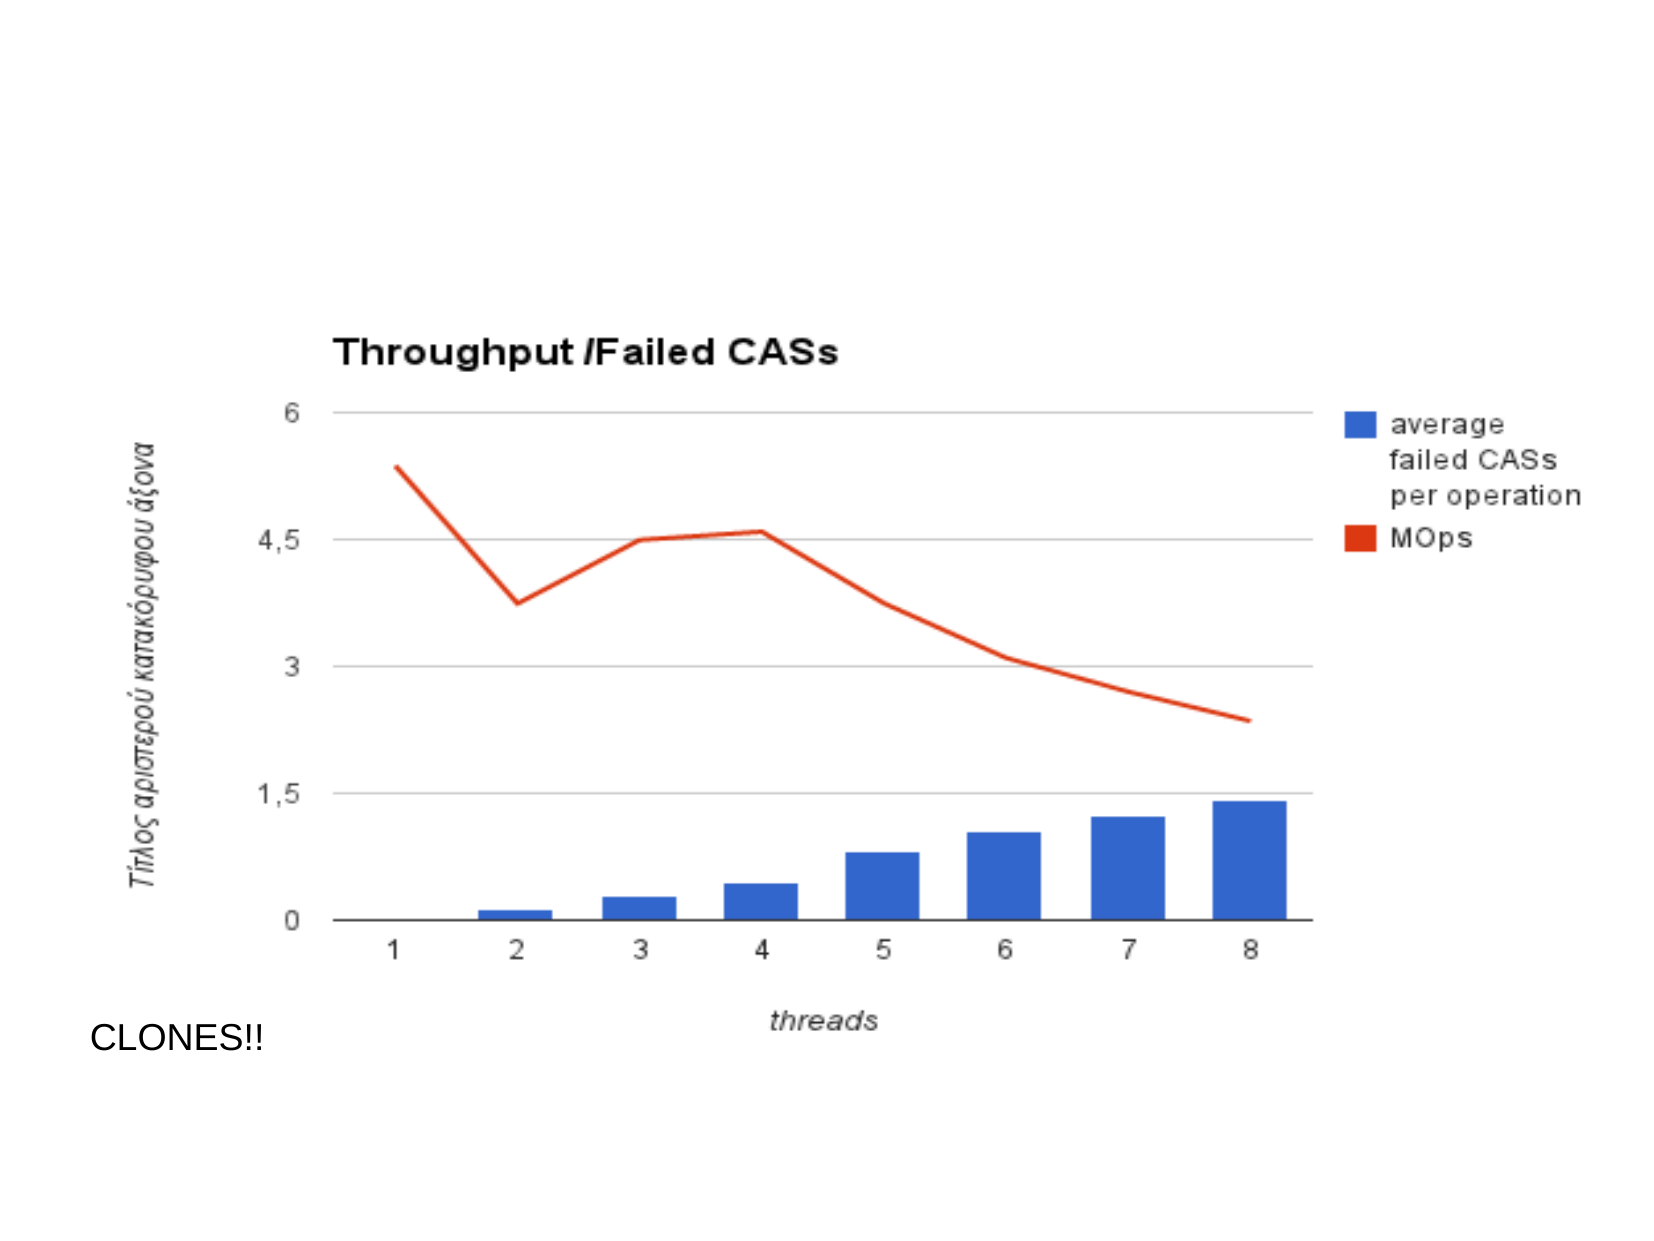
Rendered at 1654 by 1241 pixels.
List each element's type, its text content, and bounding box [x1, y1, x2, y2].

picture [30, 254, 1615, 1081]
text_box CLONES!! [75, 1009, 511, 1109]
